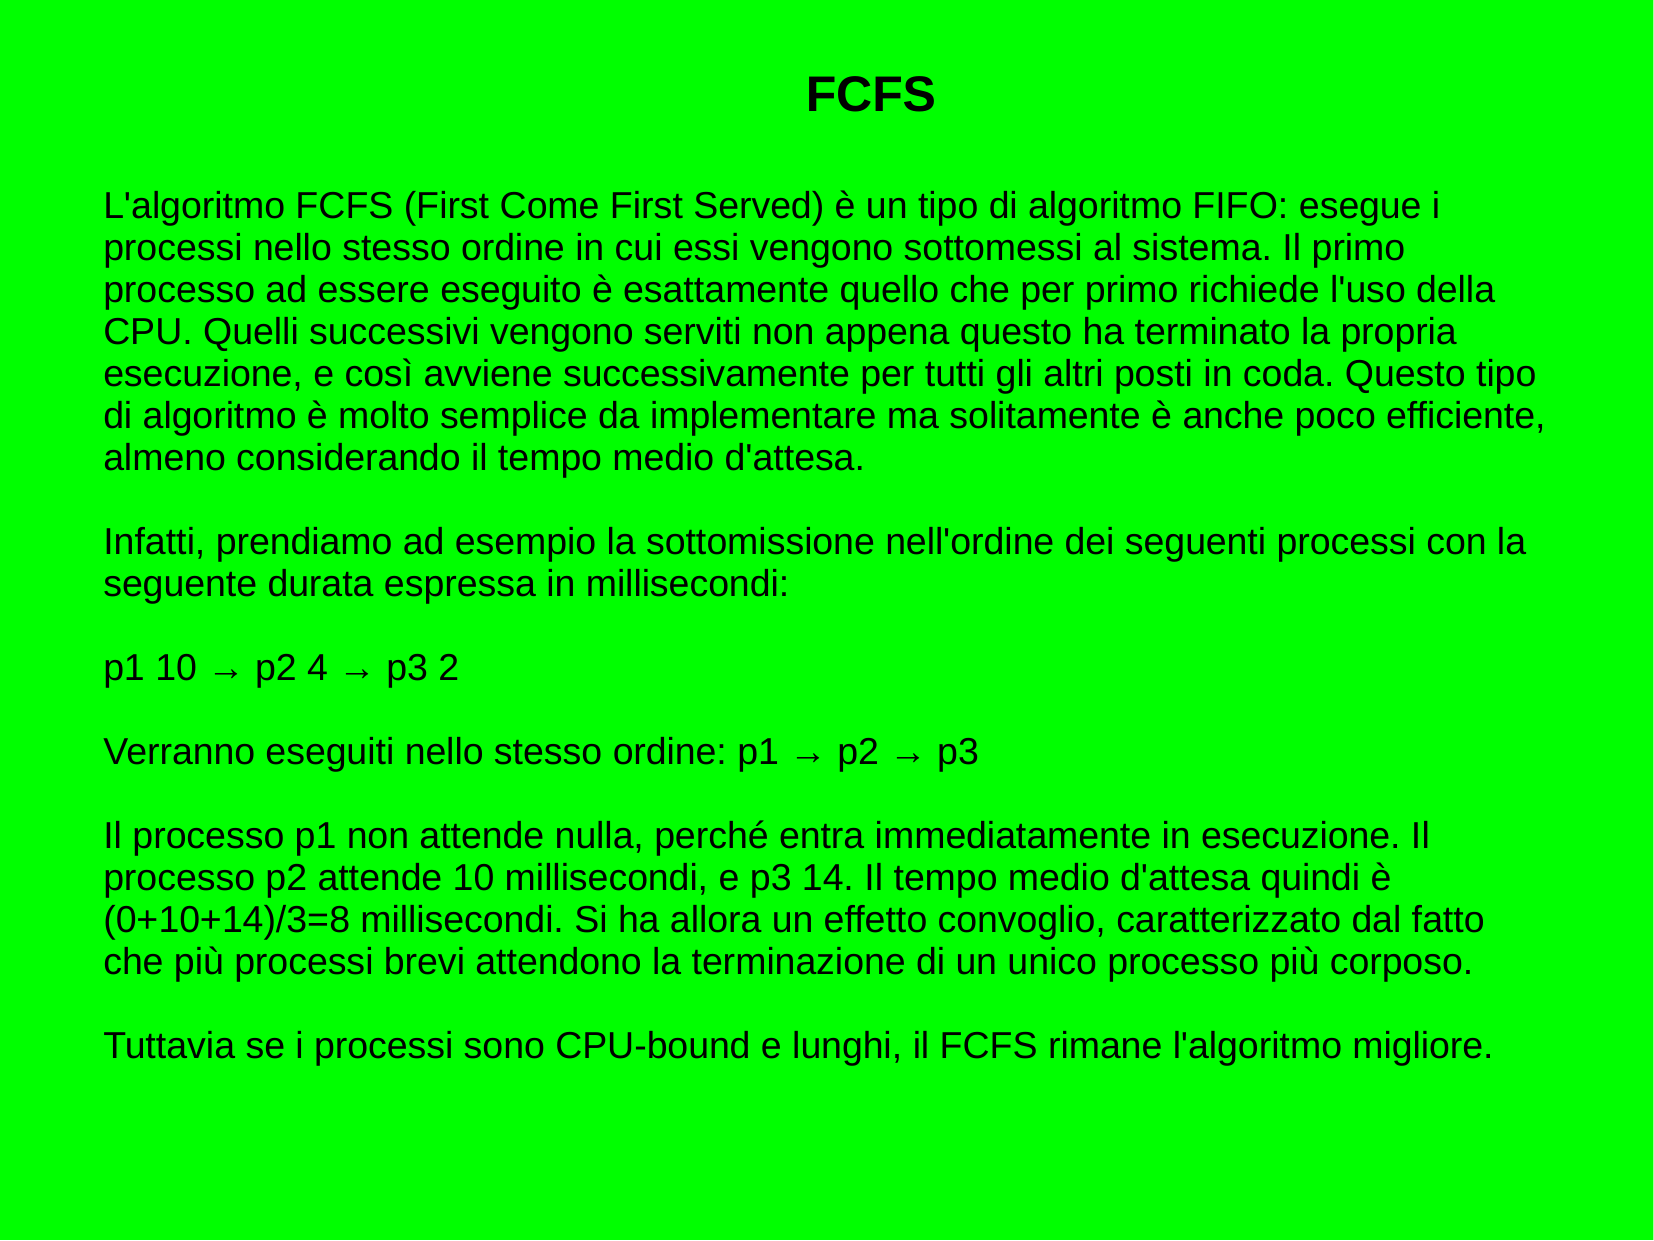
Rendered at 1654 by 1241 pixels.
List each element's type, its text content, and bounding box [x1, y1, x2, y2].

text_box L'algoritmo FCFS (First Come First Served) è un tipo di algoritmo FIFO: esegue i processi nello stesso ordine in cui essi vengono sottomessi al sistema. Il primo processo ad essere eseguito è esattamente quello che per primo richiede l'uso della CPU. Quelli successivi vengono serviti non appena questo ha terminato la propria esecuzione, e così avviene successivamente per tutti gli altri posti in coda. Questo tipo di algoritmo è molto semplice da implementare ma solitamente è anche poco efficiente, almeno considerando il tempo medio d'attesa. Infatti, prendiamo ad esempio la sottomissione nell'ordine dei seguenti processi con la seguente durata espressa in millisecondi: p1 10 → p2 4 → p3 2 Verranno eseguiti nello stesso ordine: p1 → p2 → p3 Il processo p1 non attende nulla, perché entra immediatamente in esecuzione. Il processo p2 attende 10 millisecondi, e p3 14. Il tempo medio d'attesa quindi è (0+10+14)/3=8 millisecondi. Si ha allora un effetto convoglio, caratterizzato dal fatto che più processi brevi attendono la terminazione di un unico processo più corposo. Tuttavia se i processi sono CPU-bound e lunghi, il FCFS rimane l'algoritmo migliore. [88, 177, 1565, 1074]
text_box FCFS [472, 59, 1270, 130]
